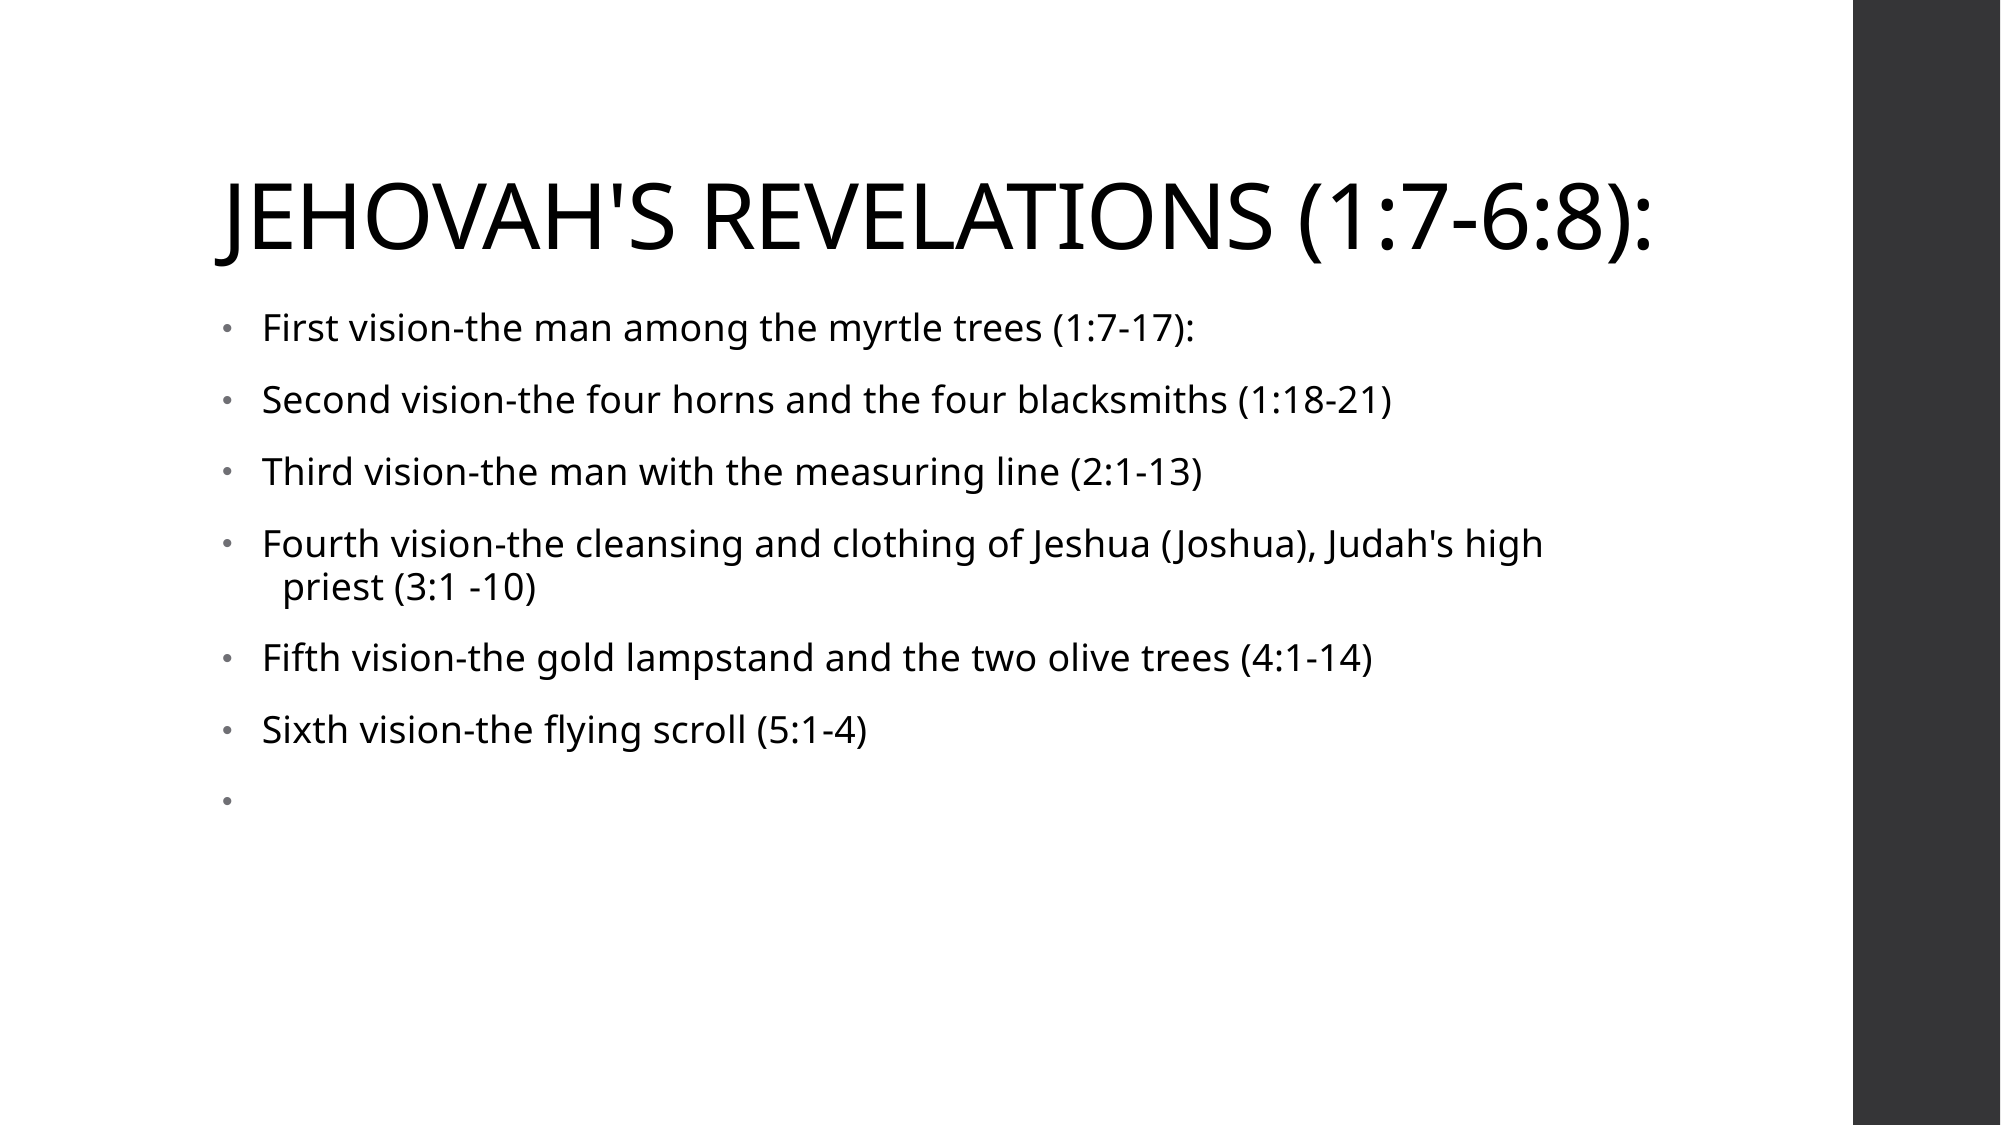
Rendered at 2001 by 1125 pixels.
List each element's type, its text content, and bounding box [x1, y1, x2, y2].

title JEHOVAH'S REVELATIONS (1:7-6:8): [206, 60, 1797, 278]
list First vision-the man among the myrtle trees (1:7-17): Second vision-the four horns and the four blacksmiths (1:18-21) Third vision-the man with the measuring line (2:1-13) Fourth vision-the cleansing and clothing of Jeshua (Joshua), Judah's high priest (3:1 -10) Fifth vision-the gold lampstand and the two olive trees (4:1-14) Sixth vision-the flying scroll (5:1-4) [206, 299, 1617, 1014]
